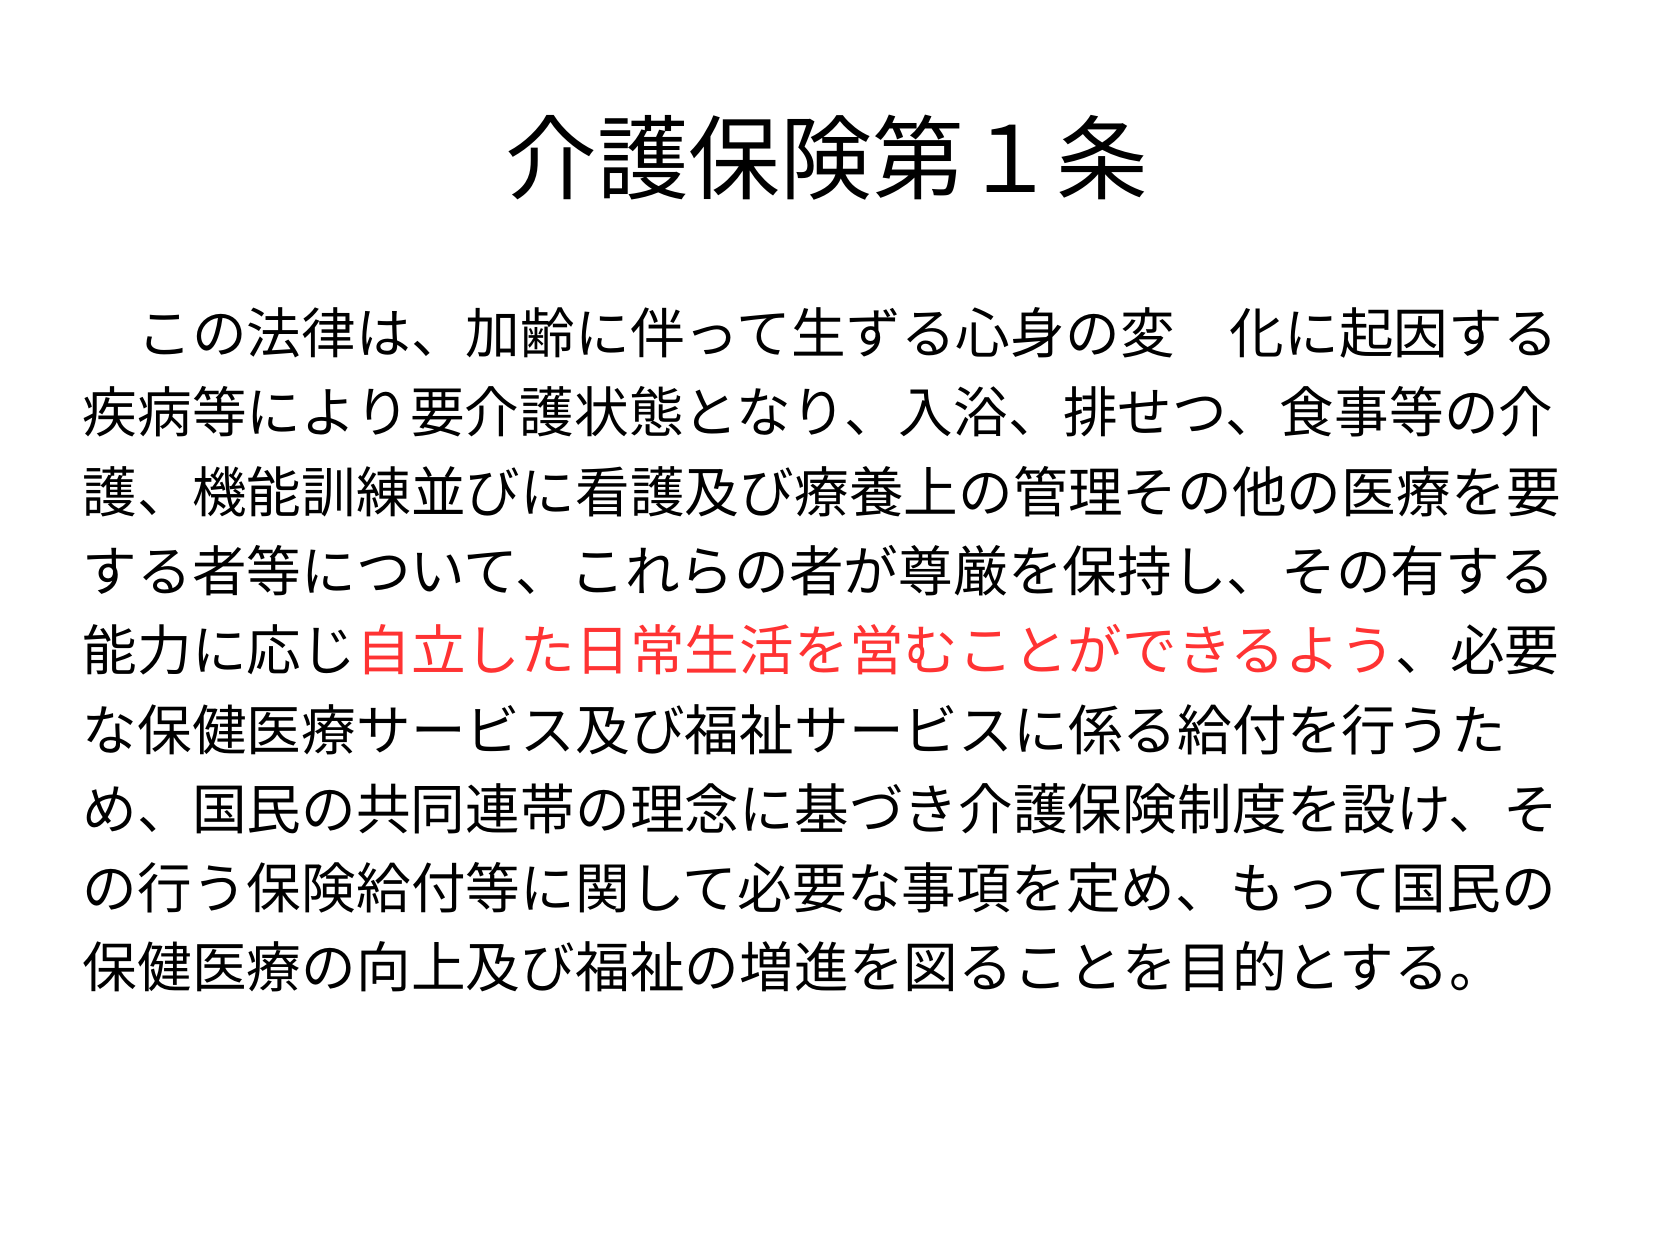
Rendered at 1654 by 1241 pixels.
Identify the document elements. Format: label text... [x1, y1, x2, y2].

title 介護保険第１条 [82, 49, 1571, 257]
list この法律は、加齢に伴って生ずる心身の変 化に起因する疾病等により要介護状態となり、入浴、排せつ、食事等の介護、機能訓練並びに看護及び療養上の管理その他の医療を要する者等について、これらの者が尊厳を保持し、その有する能力に応じ自立した日常生活を営むことができるよう、必要な保健医療サービス及び福祉サービスに係る給付を行うため、国民の共同連帯の理念に基づき介護保険制度を設け、その行う保険給付等に関して必要な事項を定め、もって国民の保健医療の向上及び福祉の増進を図ることを目的とする。 [82, 290, 1571, 1010]
